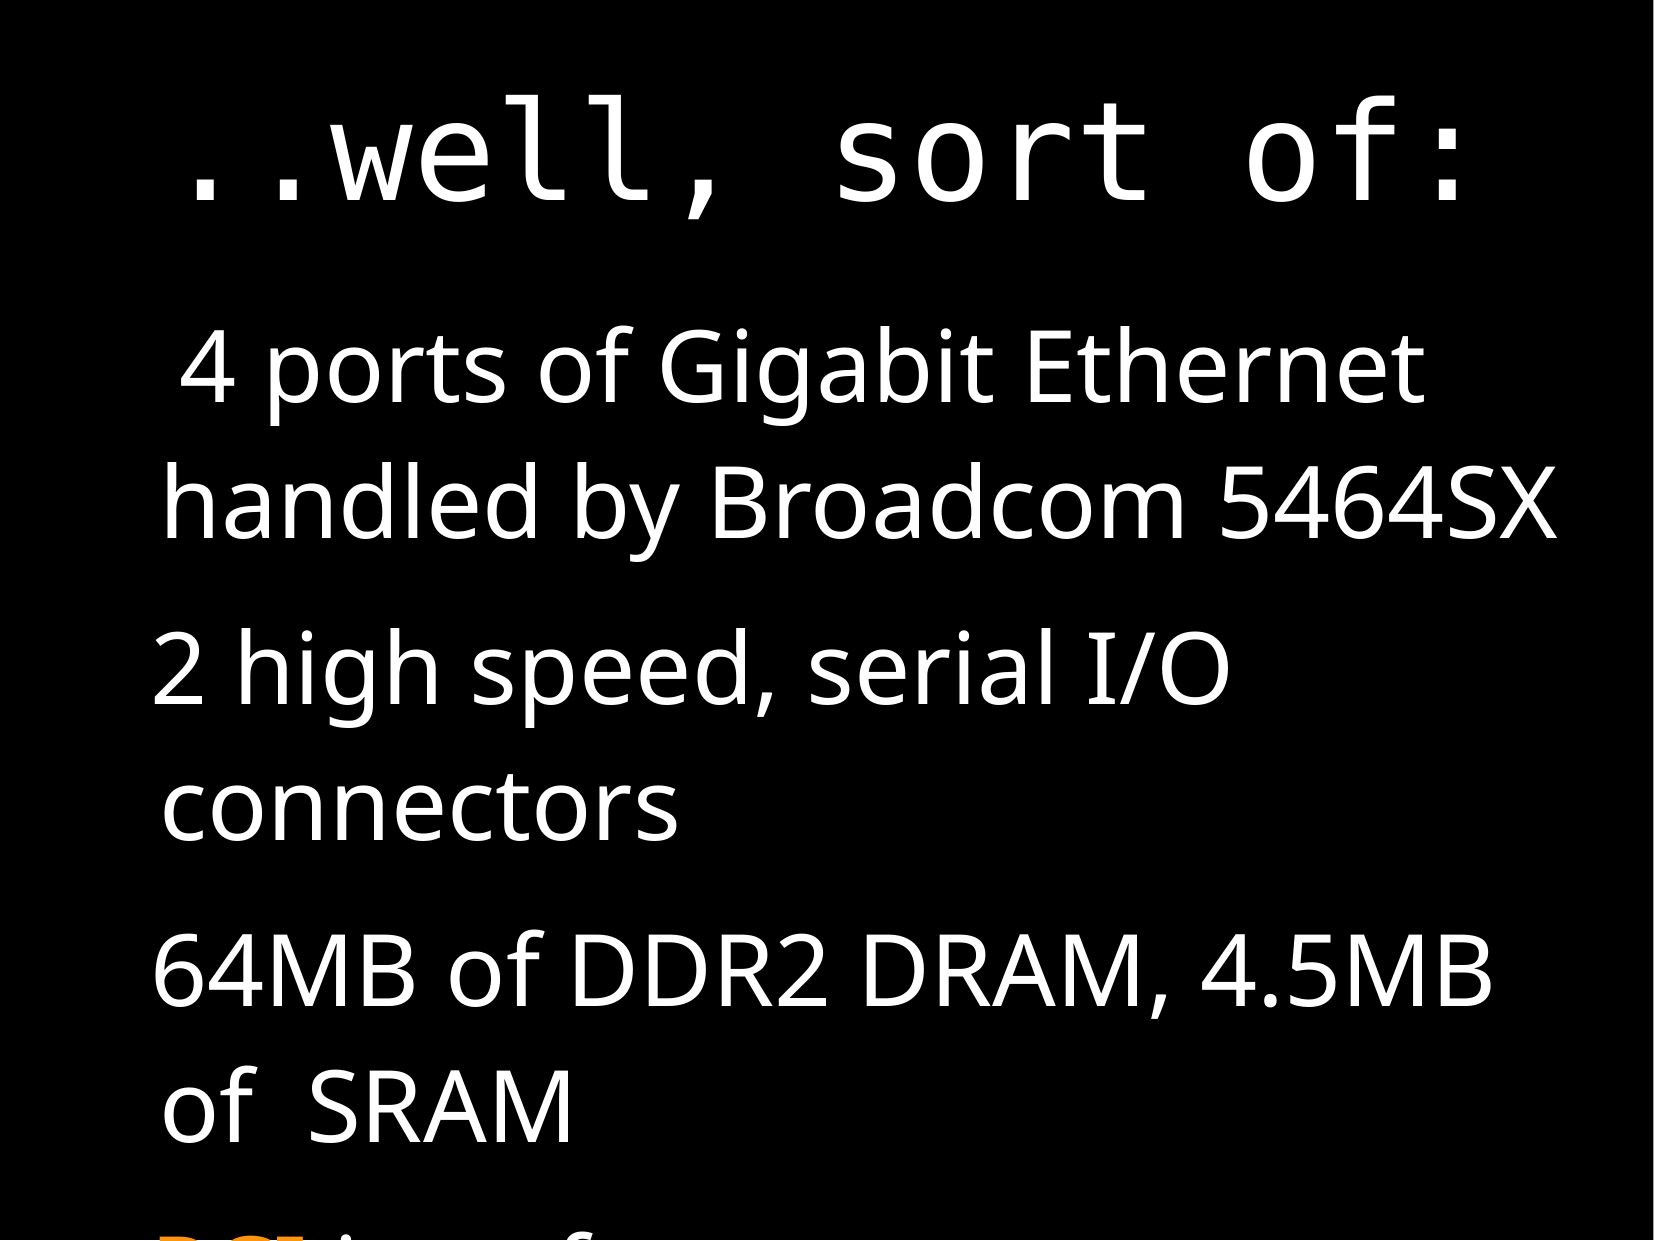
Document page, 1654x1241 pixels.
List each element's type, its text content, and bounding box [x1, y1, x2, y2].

title ..well, sort of: [82, 56, 1571, 250]
list 4 ports of Gigabit Ethernet handled by Broadcom 5464SX 2 high speed, serial I/O connectors 64MB of DDR2 DRAM, 4.5MB of SRAM PCI interface [88, 295, 1577, 1198]
